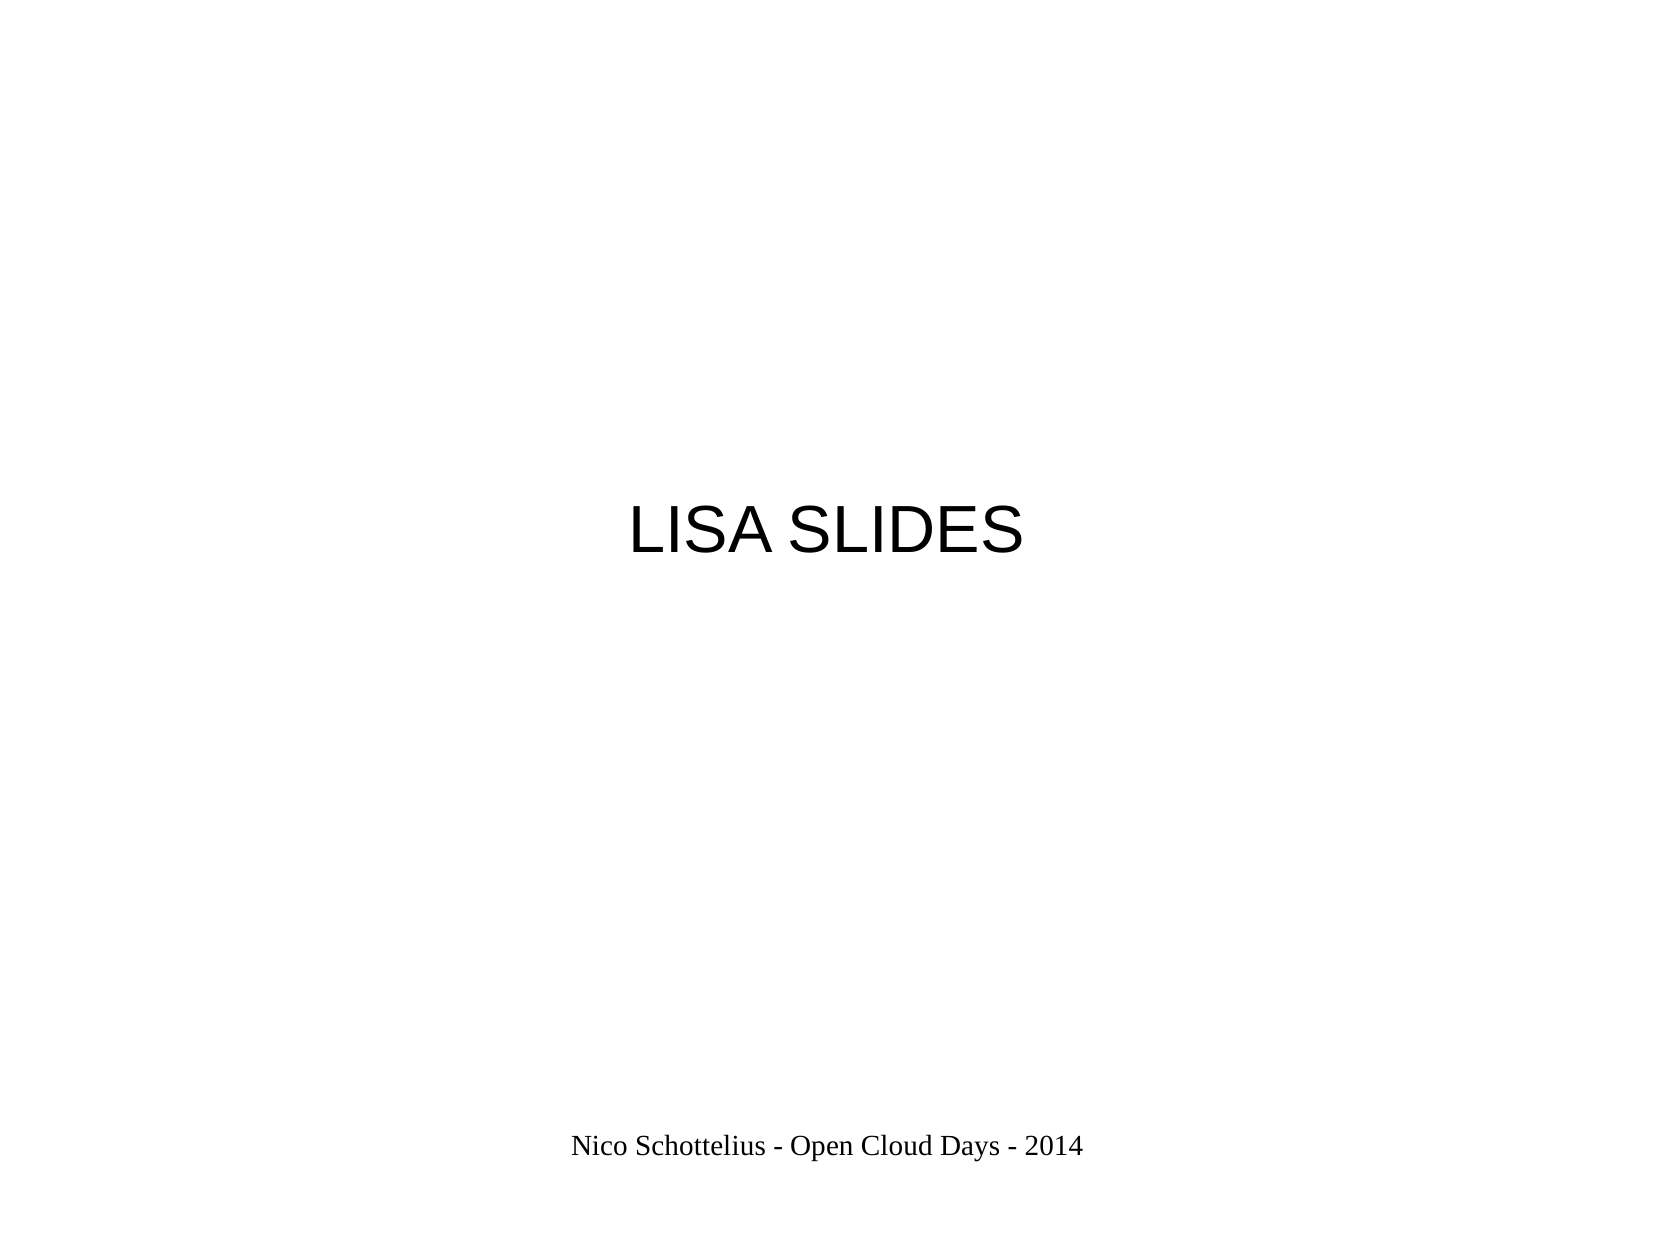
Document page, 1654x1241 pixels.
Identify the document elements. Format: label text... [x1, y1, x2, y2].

subtitle LISA SLIDES [82, 49, 1571, 1010]
